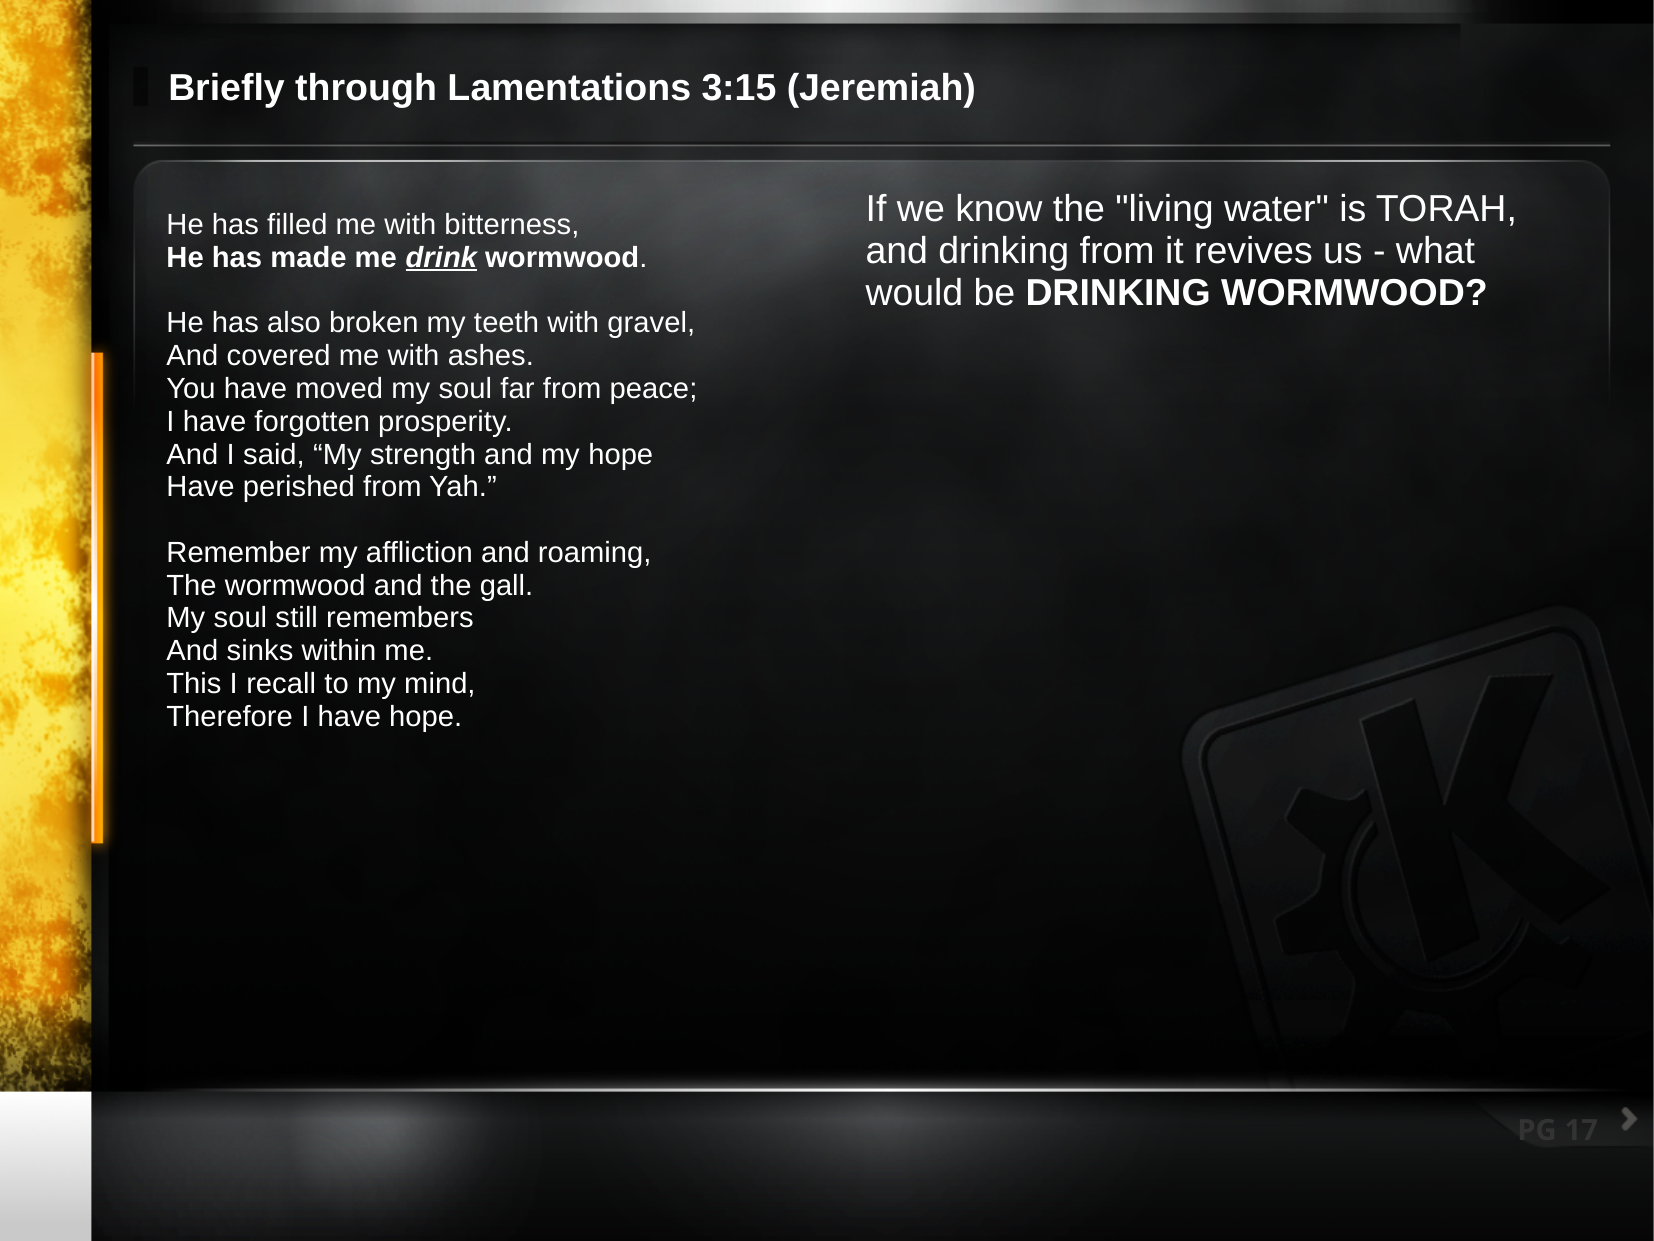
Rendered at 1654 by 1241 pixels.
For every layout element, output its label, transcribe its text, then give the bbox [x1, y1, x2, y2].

list He has filled me with bitterness, ​​He has made me drink wormwood. ​ ​​He has also broken my teeth with gravel, ​​And covered me with ashes. ​​You have moved my soul far from peace; ​​I have forgotten prosperity. ​​And I said, “My strength and my hope ​​Have perished from Yah.” ​ ​​Remember my affliction and roaming, ​​The wormwood and the gall. ​​My soul still remembers ​​And sinks within me. ​​This I recall to my mind, ​​Therefore I have hope. [151, 200, 1587, 995]
picture [0, 0, 1654, 1241]
text_box If we know the "living water" is TORAH, and drinking from it revives us - what would be DRINKING WORMWOOD? [850, 180, 1583, 498]
title Briefly through Lamentations 3:15 (Jeremiah) [153, 59, 1589, 119]
